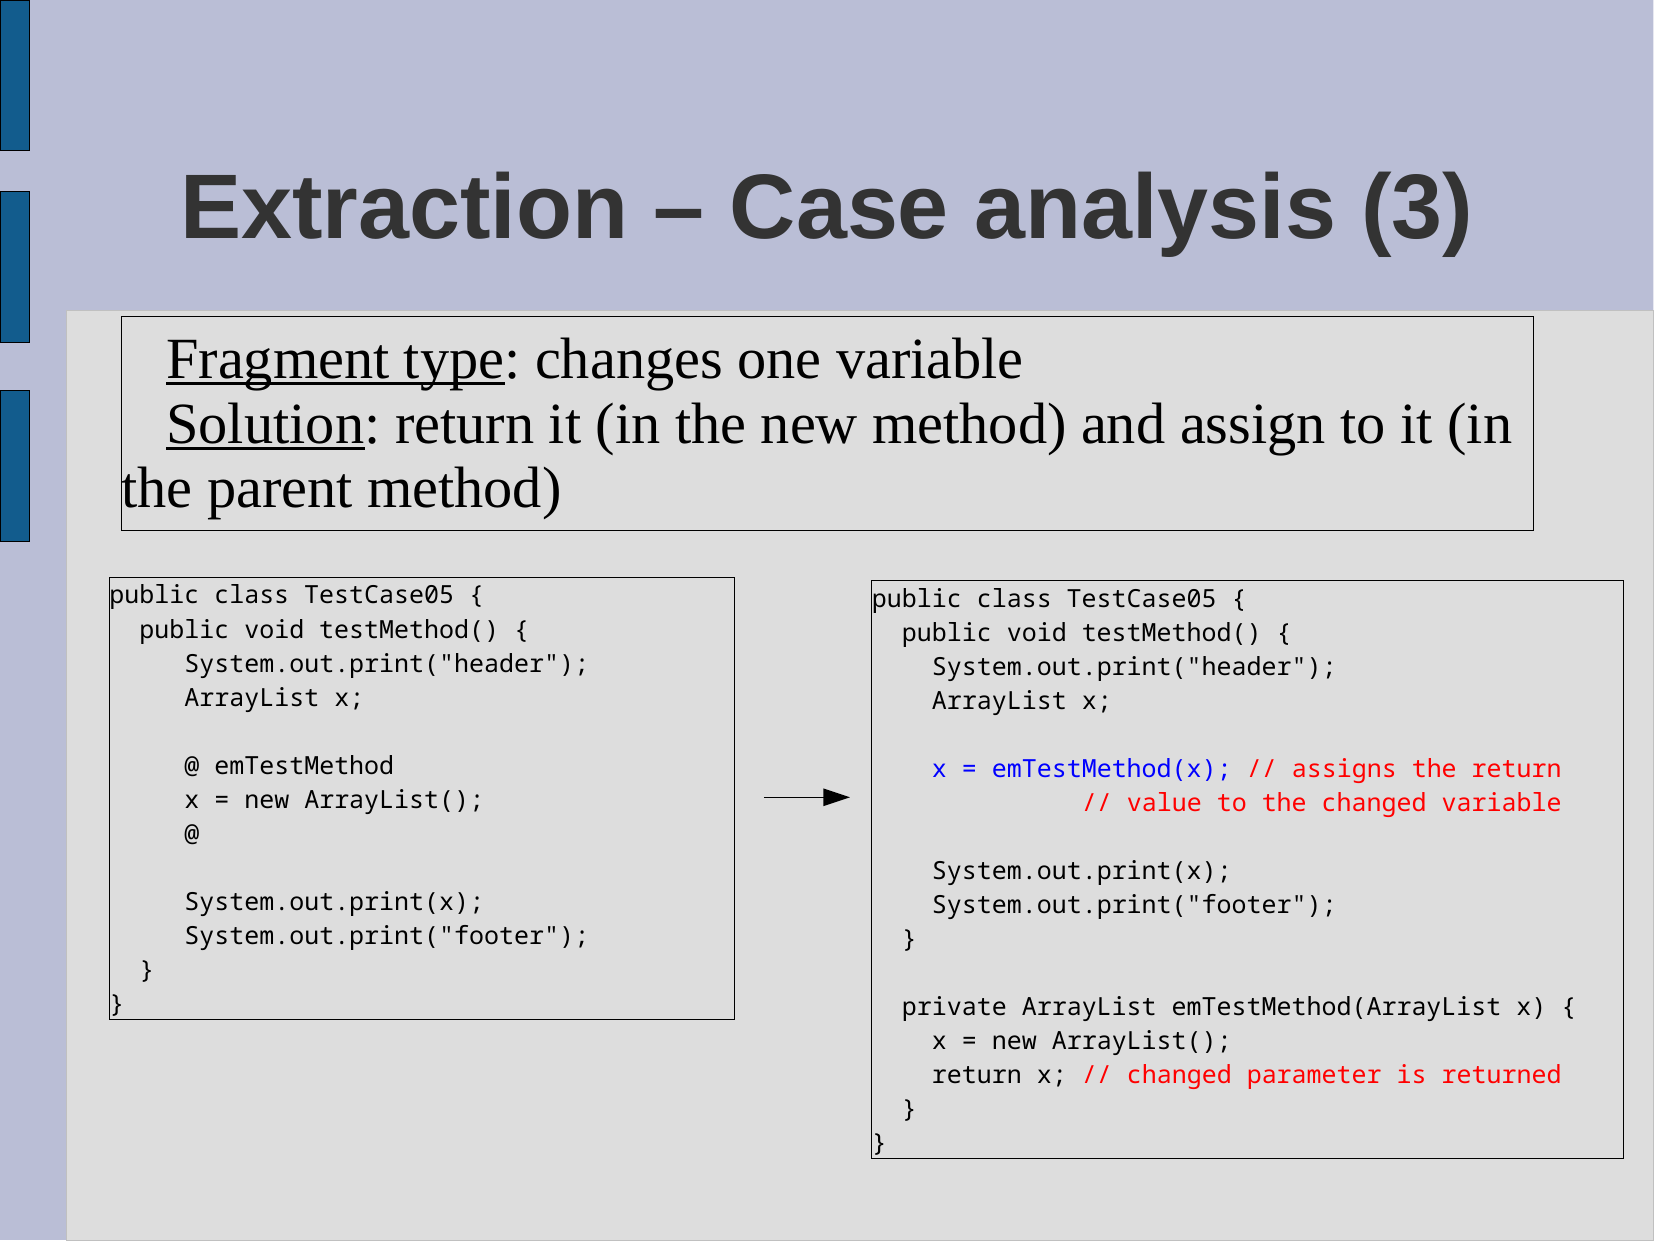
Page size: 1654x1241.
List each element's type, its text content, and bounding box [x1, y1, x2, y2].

text_box public class TestCase05 { public void testMethod() { System.out.print("header"); ArrayList x; @ emTestMethod x = new ArrayList(); @ System.out.print(x); System.out.print("footer"); } } [109, 577, 735, 957]
title Extraction – Case analysis (3) [121, 102, 1534, 311]
text_box public class TestCase05 { public void testMethod() { System.out.print("header"); ArrayList x; x = emTestMethod(x); // assigns the return // value to the changed variable System.out.print(x); System.out.print("footer"); } private ArrayList emTestMethod(ArrayList x) { x = new ArrayList(); return x; // changed parameter is returned } } [871, 580, 1624, 1075]
text_box Fragment type: changes one variable Solution: return it (in the new method) and assign to it (in the parent method) [121, 316, 1534, 531]
